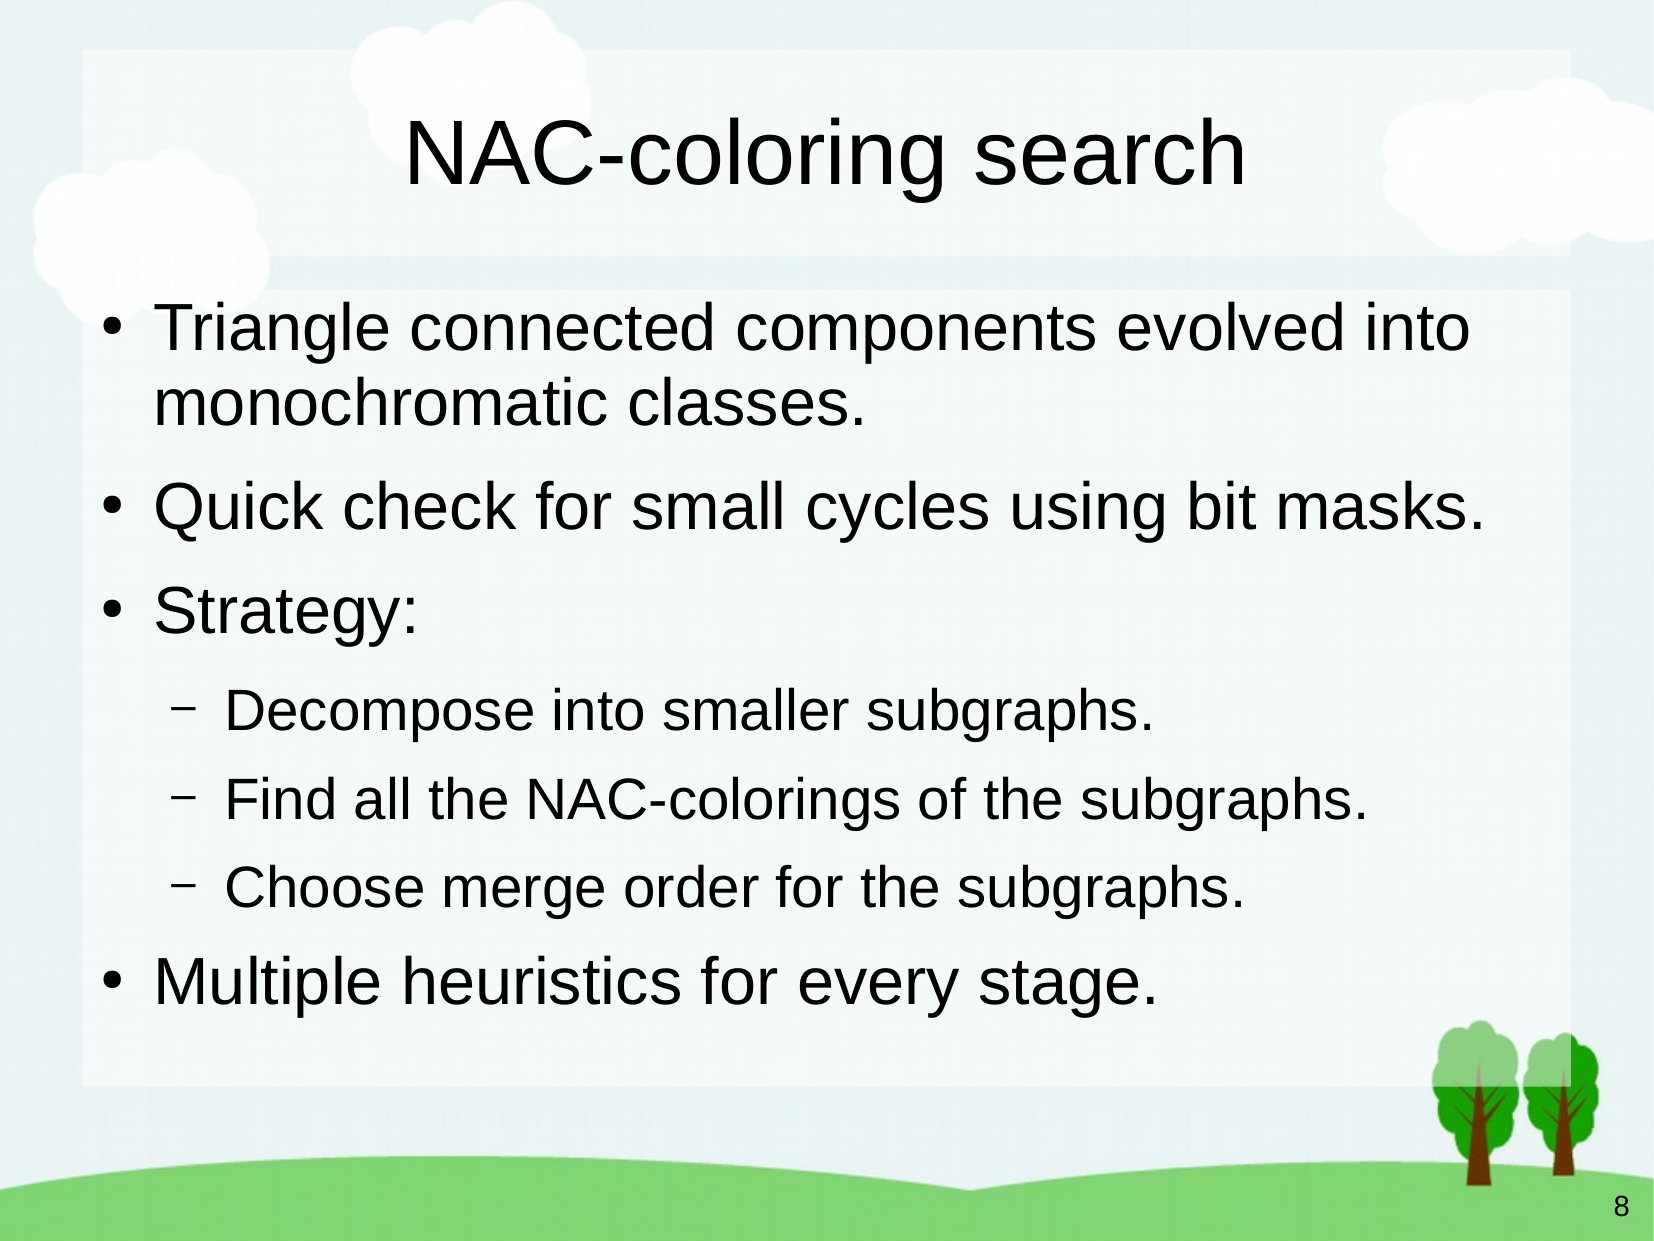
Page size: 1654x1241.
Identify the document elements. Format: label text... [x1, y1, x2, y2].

picture [0, 0, 1654, 1241]
title NAC-coloring search [82, 49, 1571, 257]
list Triangle connected components evolved into monochromatic classes. Quick check for small cycles using bit masks. Strategy: Decompose into smaller subgraphs. Find all the NAC-colorings of the subgraphs. Choose merge order for the subgraphs. Multiple heuristics for every stage. [82, 290, 1571, 1087]
